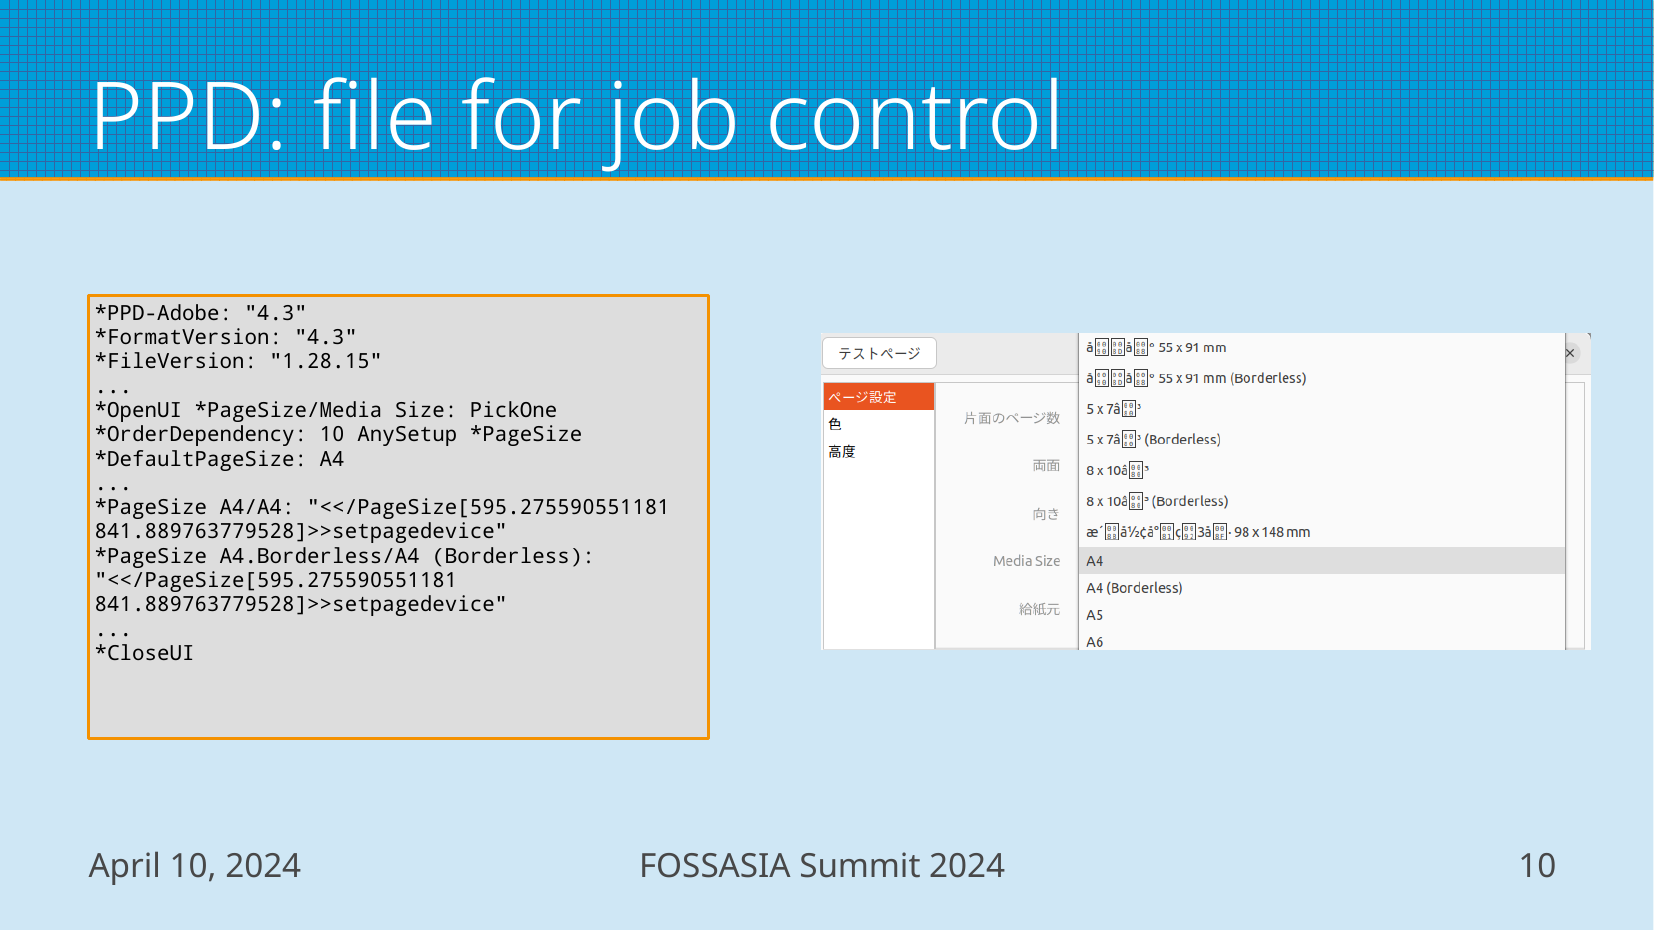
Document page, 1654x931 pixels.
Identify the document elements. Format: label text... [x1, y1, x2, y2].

title PPD: file for job control [88, 14, 1565, 178]
text_box *PPD-Adobe: "4.3" *FormatVersion: "4.3" *FileVersion: "1.28.15" ... *OpenUI *PageSize/Media Size: PickOne *OrderDependency: 10 AnySetup *PageSize *DefaultPageSize: A4 ... *PageSize A4/A4: "<</PageSize[595.275590551181 841.889763779528]>>setpagedevice" *PageSize A4.Borderless/A4 (Borderless): "<</PageSize[595.275590551181 841.889763779528]>>setpagedevice" ... *CloseUI [88, 295, 709, 739]
picture [821, 333, 1591, 650]
